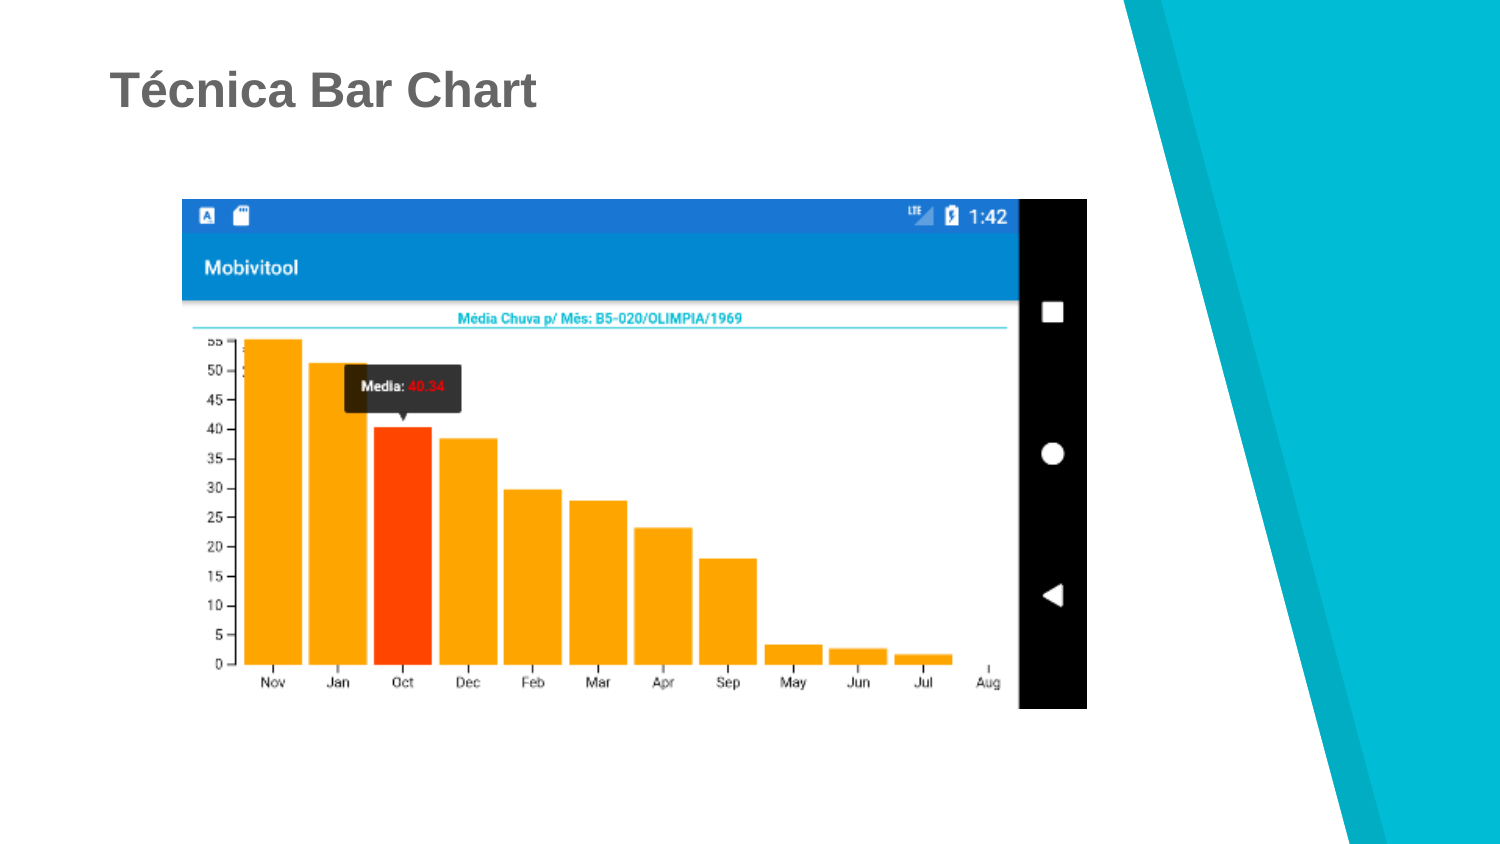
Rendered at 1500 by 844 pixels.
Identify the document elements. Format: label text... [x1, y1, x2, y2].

picture [182, 199, 1087, 709]
list [47, 106, 1398, 792]
subtitle Técnica Bar Chart [94, 42, 1394, 106]
